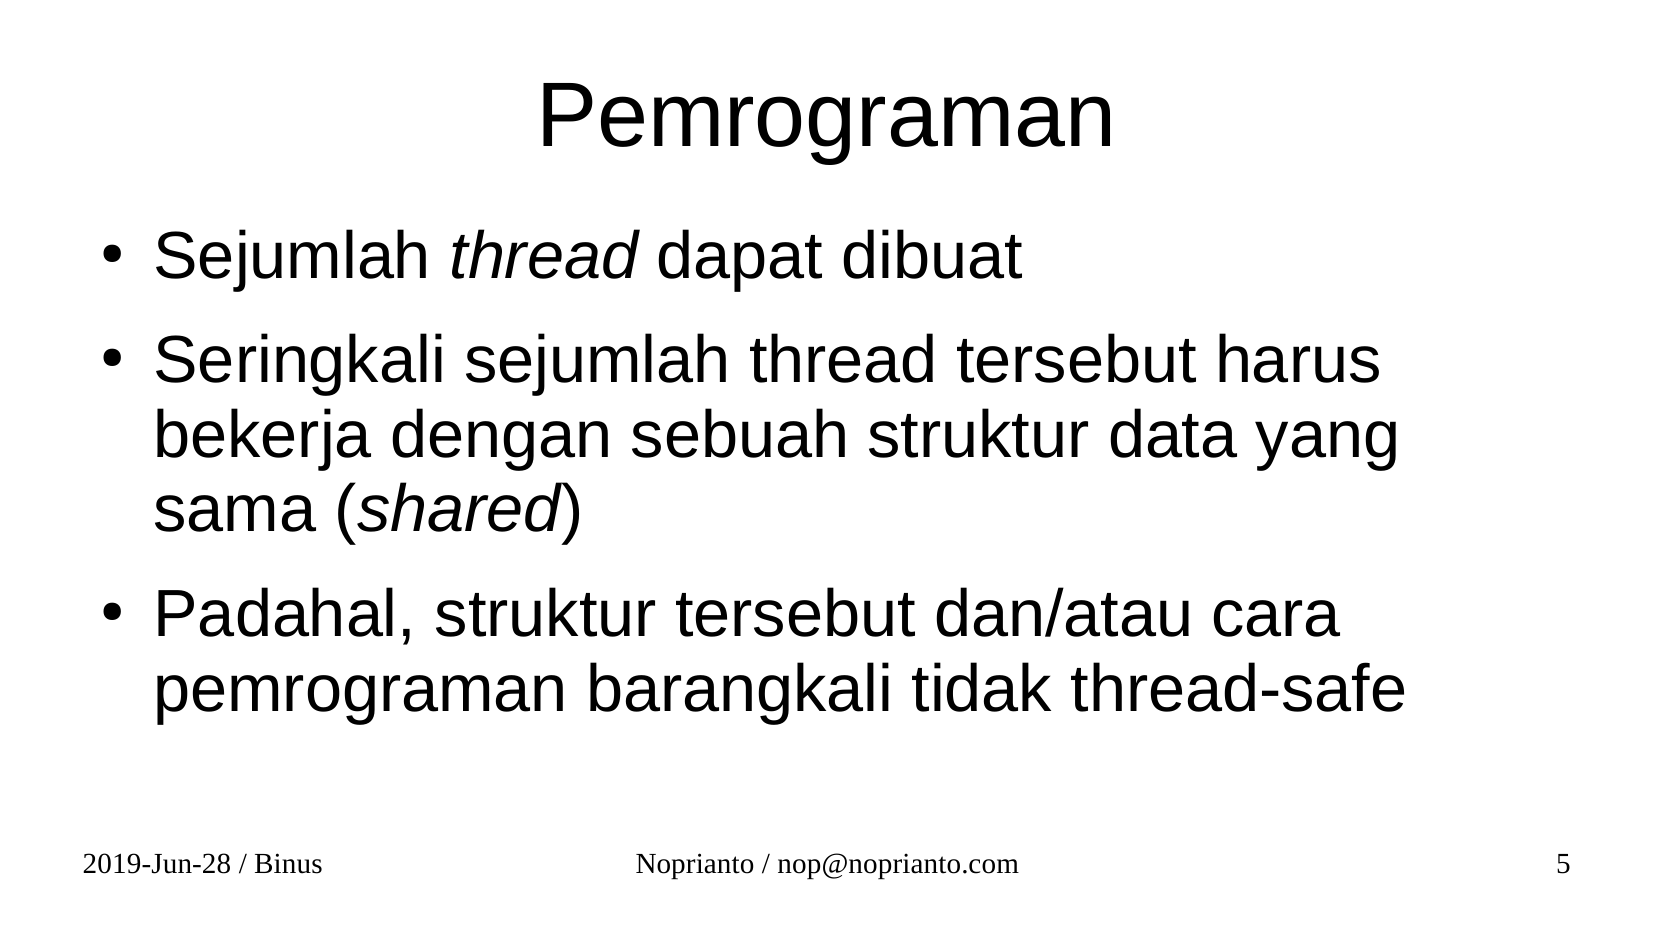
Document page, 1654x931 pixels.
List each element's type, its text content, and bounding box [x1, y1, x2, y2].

title Pemrograman [82, 37, 1571, 193]
list Sejumlah thread dapat dibuat Seringkali sejumlah thread tersebut harus bekerja dengan sebuah struktur data yang sama (shared) Padahal, struktur tersebut dan/atau cara pemrograman barangkali tidak thread-safe [82, 217, 1571, 758]
